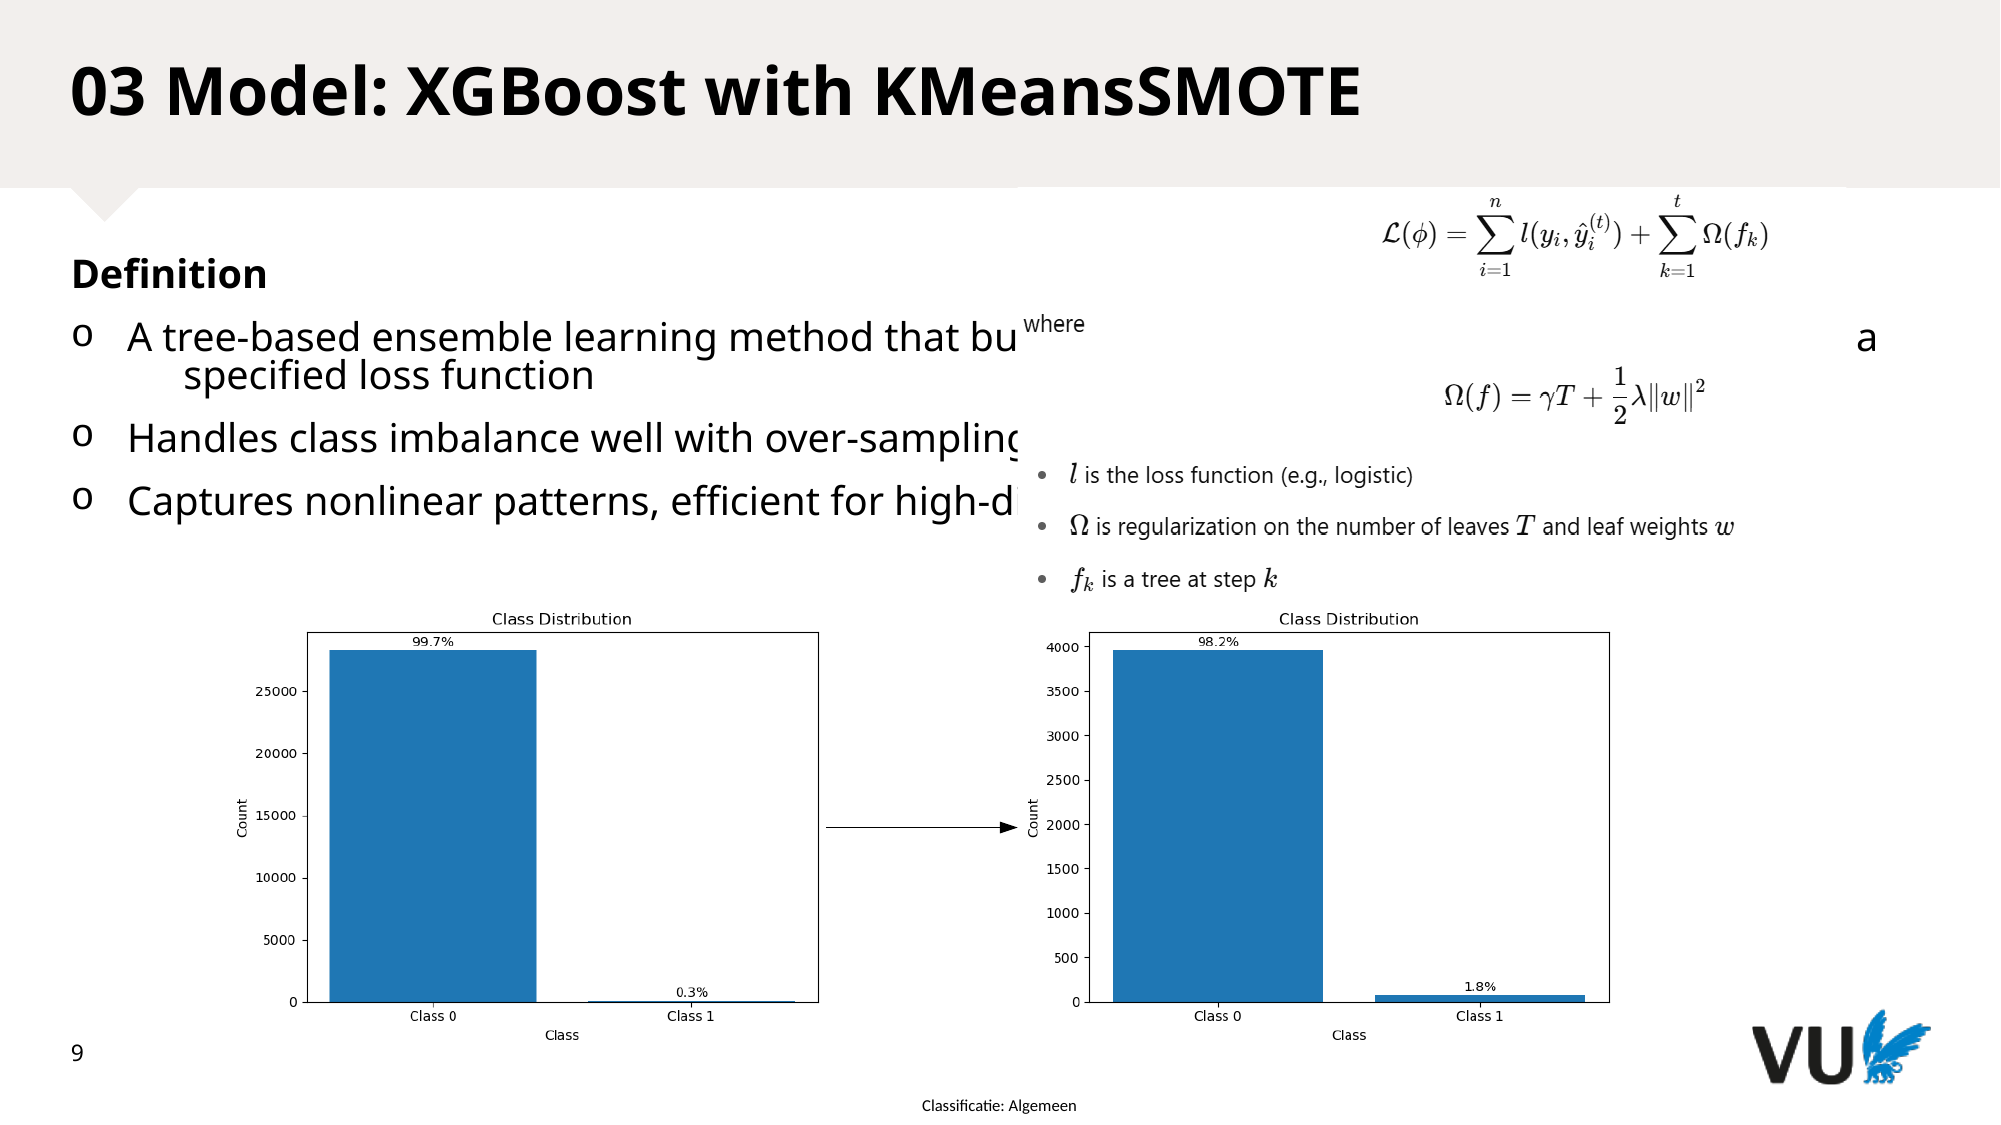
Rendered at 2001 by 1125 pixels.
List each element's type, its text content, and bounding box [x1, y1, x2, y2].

picture [1017, 187, 1847, 1052]
list Definition A tree-based ensemble learning method that builds a sequence of decision trees to minimize a specified loss function Handles class imbalance well with over-sampling techniques and weighting Captures nonlinear patterns, efficient for high-dimensional tabular data [67, 211, 983, 604]
text_box 4 [70, 983, 152, 1125]
picture [226, 603, 827, 1052]
title 03 Model: XGBoost with KMeansSMOTE [70, 0, 1930, 188]
